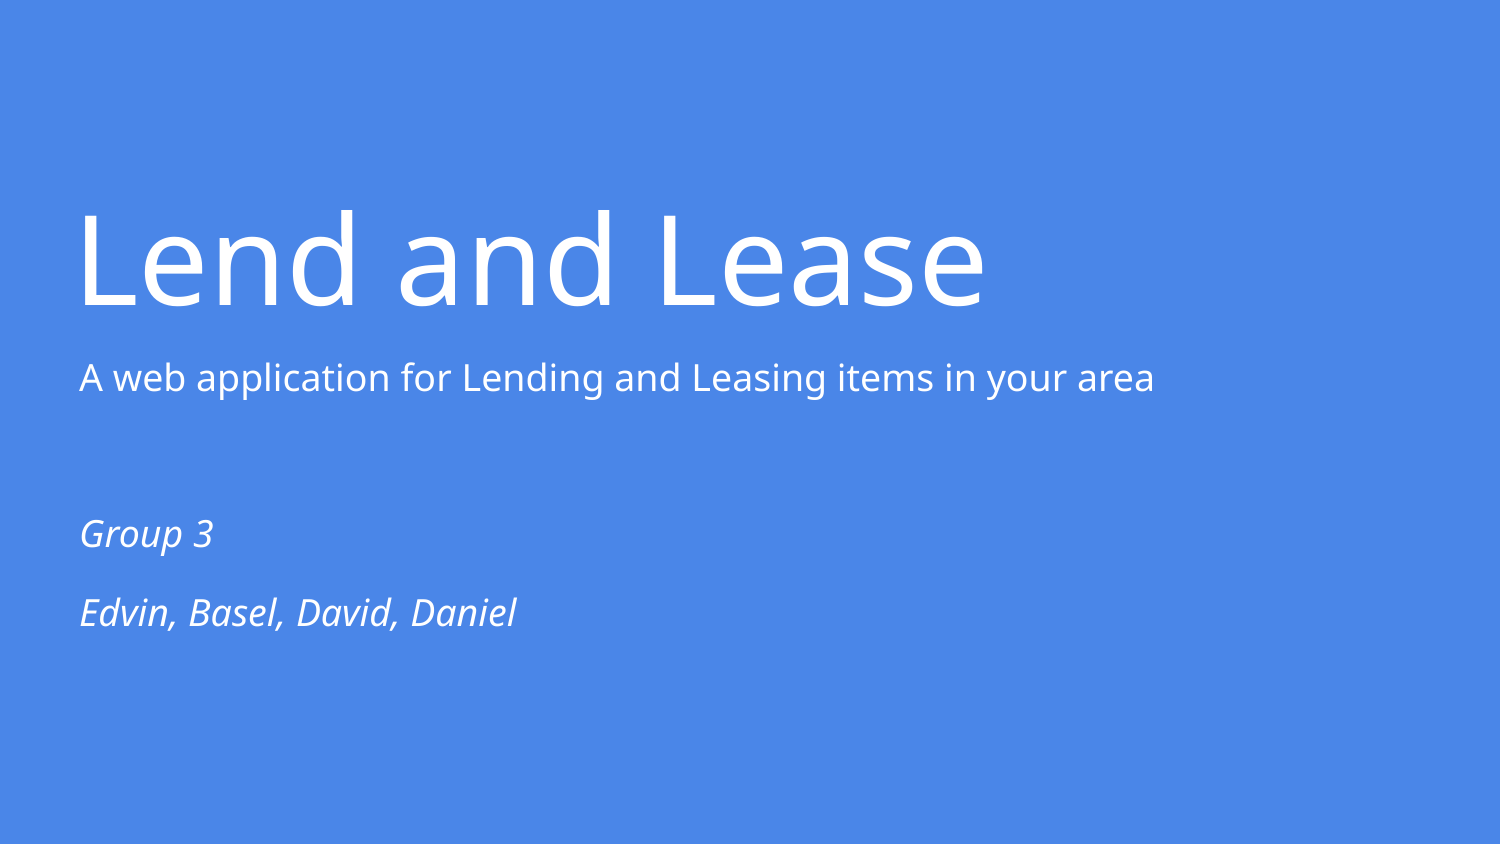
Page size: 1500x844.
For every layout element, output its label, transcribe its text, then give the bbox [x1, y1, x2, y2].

title Lend and Lease [58, 84, 1419, 427]
subtitle A web application for Lending and Leasing items in your area Group 3 Edvin, Basel, David, Daniel [64, 338, 1425, 792]
